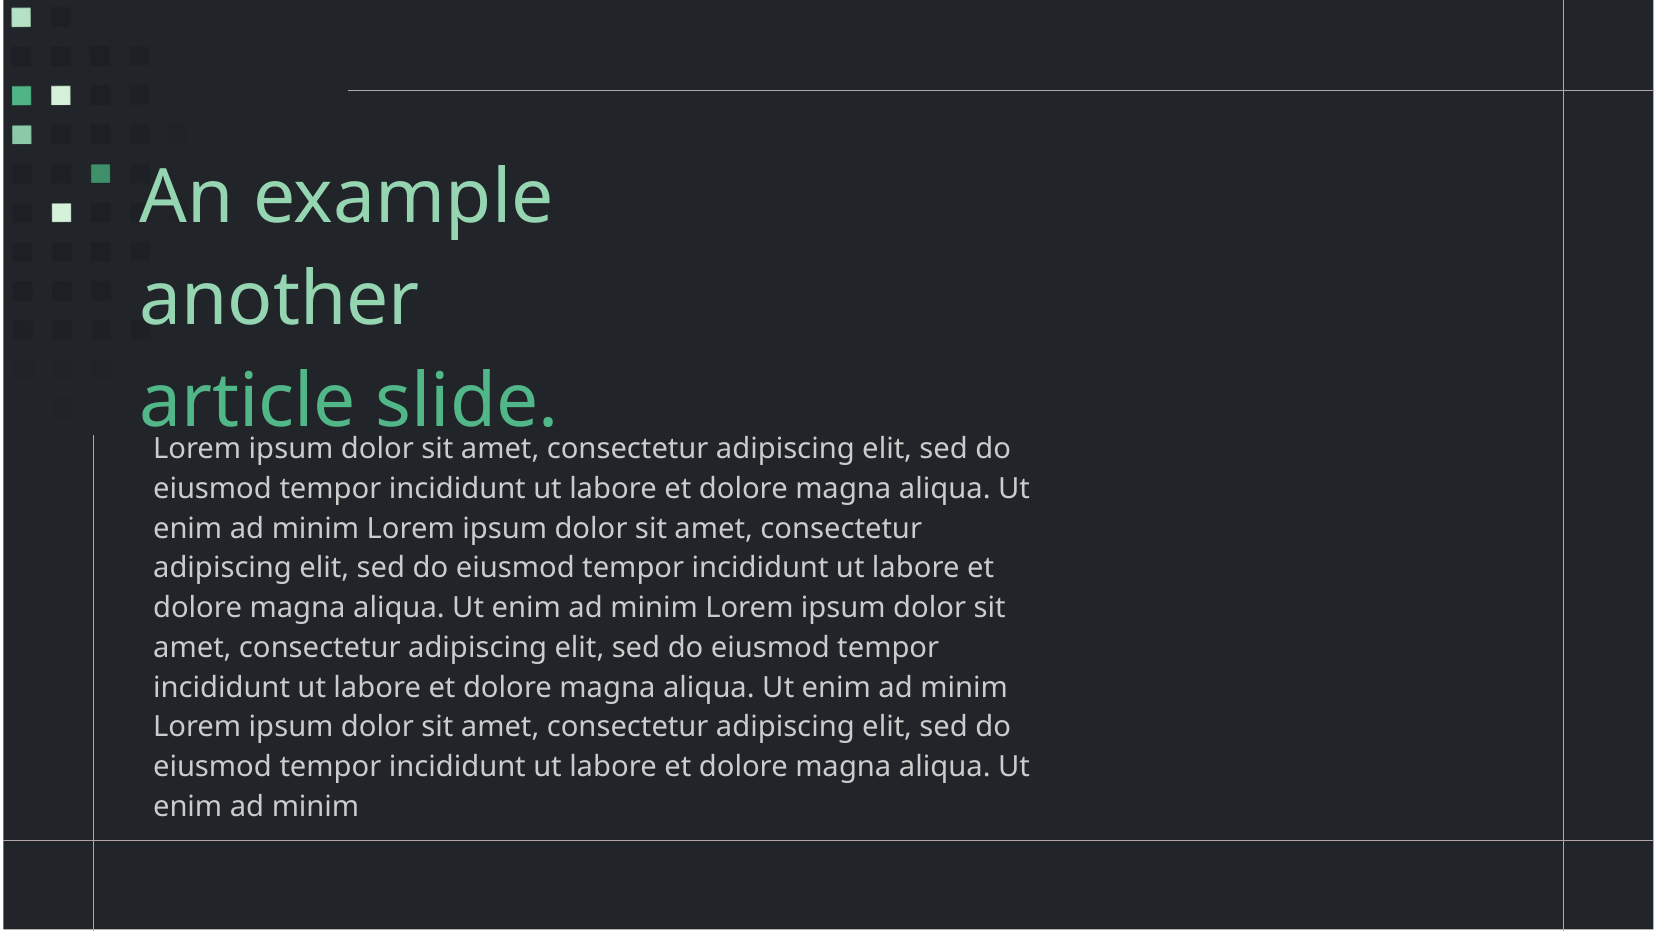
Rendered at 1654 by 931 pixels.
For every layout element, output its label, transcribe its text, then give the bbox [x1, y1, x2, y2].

picture [3, 0, 188, 418]
text_box An example another article slide. [124, 143, 847, 446]
text_box Lorem ipsum dolor sit amet, consectetur adipiscing elit, sed do eiusmod tempor incididunt ut labore et dolore magna aliqua. Ut enim ad minim Lorem ipsum dolor sit amet, consectetur adipiscing elit, sed do eiusmod tempor incididunt ut labore et dolore magna aliqua. Ut enim ad minim Lorem ipsum dolor sit amet, consectetur adipiscing elit, sed do eiusmod tempor incididunt ut labore et dolore magna aliqua. Ut enim ad minim Lorem ipsum dolor sit amet, consectetur adipiscing elit, sed do eiusmod tempor incididunt ut labore et dolore magna aliqua. Ut enim ad minim [138, 420, 1069, 746]
